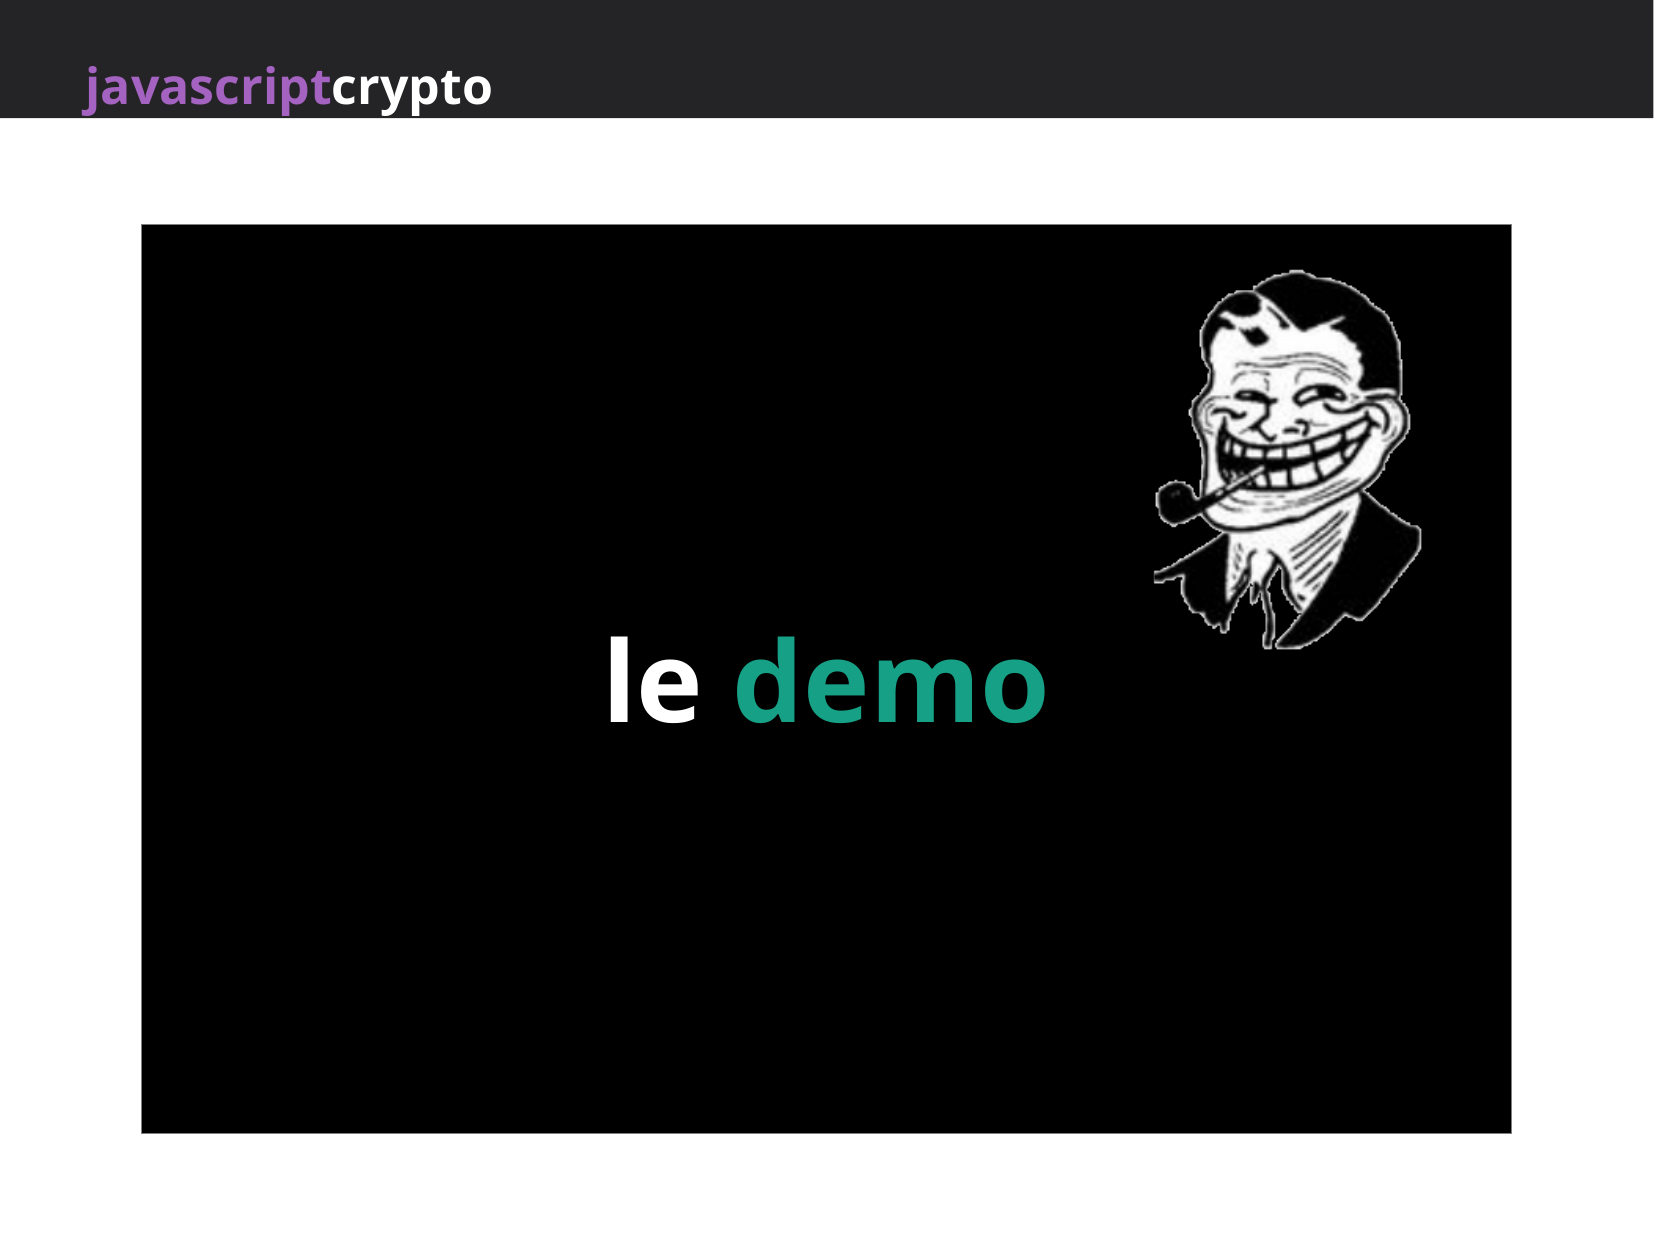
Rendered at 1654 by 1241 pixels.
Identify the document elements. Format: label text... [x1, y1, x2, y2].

picture [1145, 253, 1434, 662]
text_box le demo [141, 224, 1512, 1134]
text_box [0, 0, 1654, 119]
text_box javascriptcrypto [70, 43, 544, 119]
